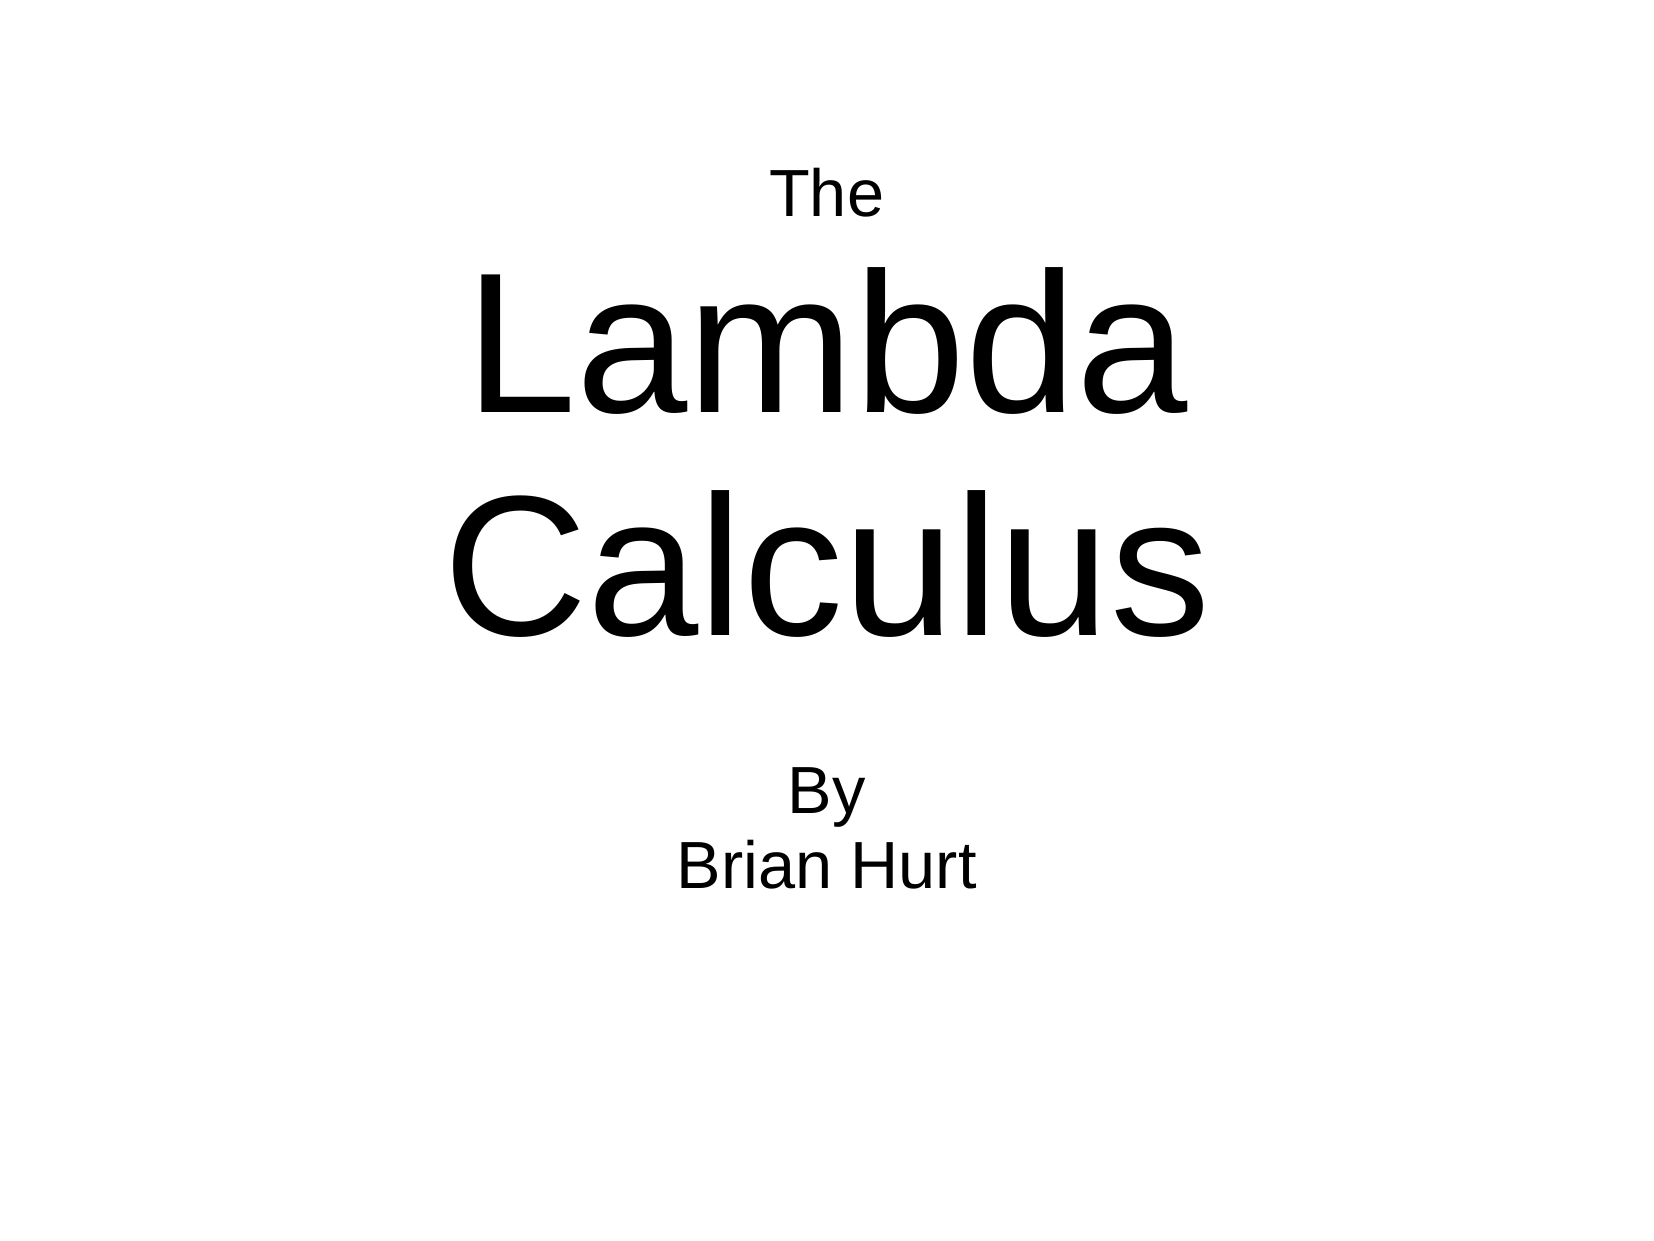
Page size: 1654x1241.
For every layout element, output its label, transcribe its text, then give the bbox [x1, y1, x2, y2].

subtitle The Lambda Calculus By Brian Hurt [82, 49, 1571, 1010]
